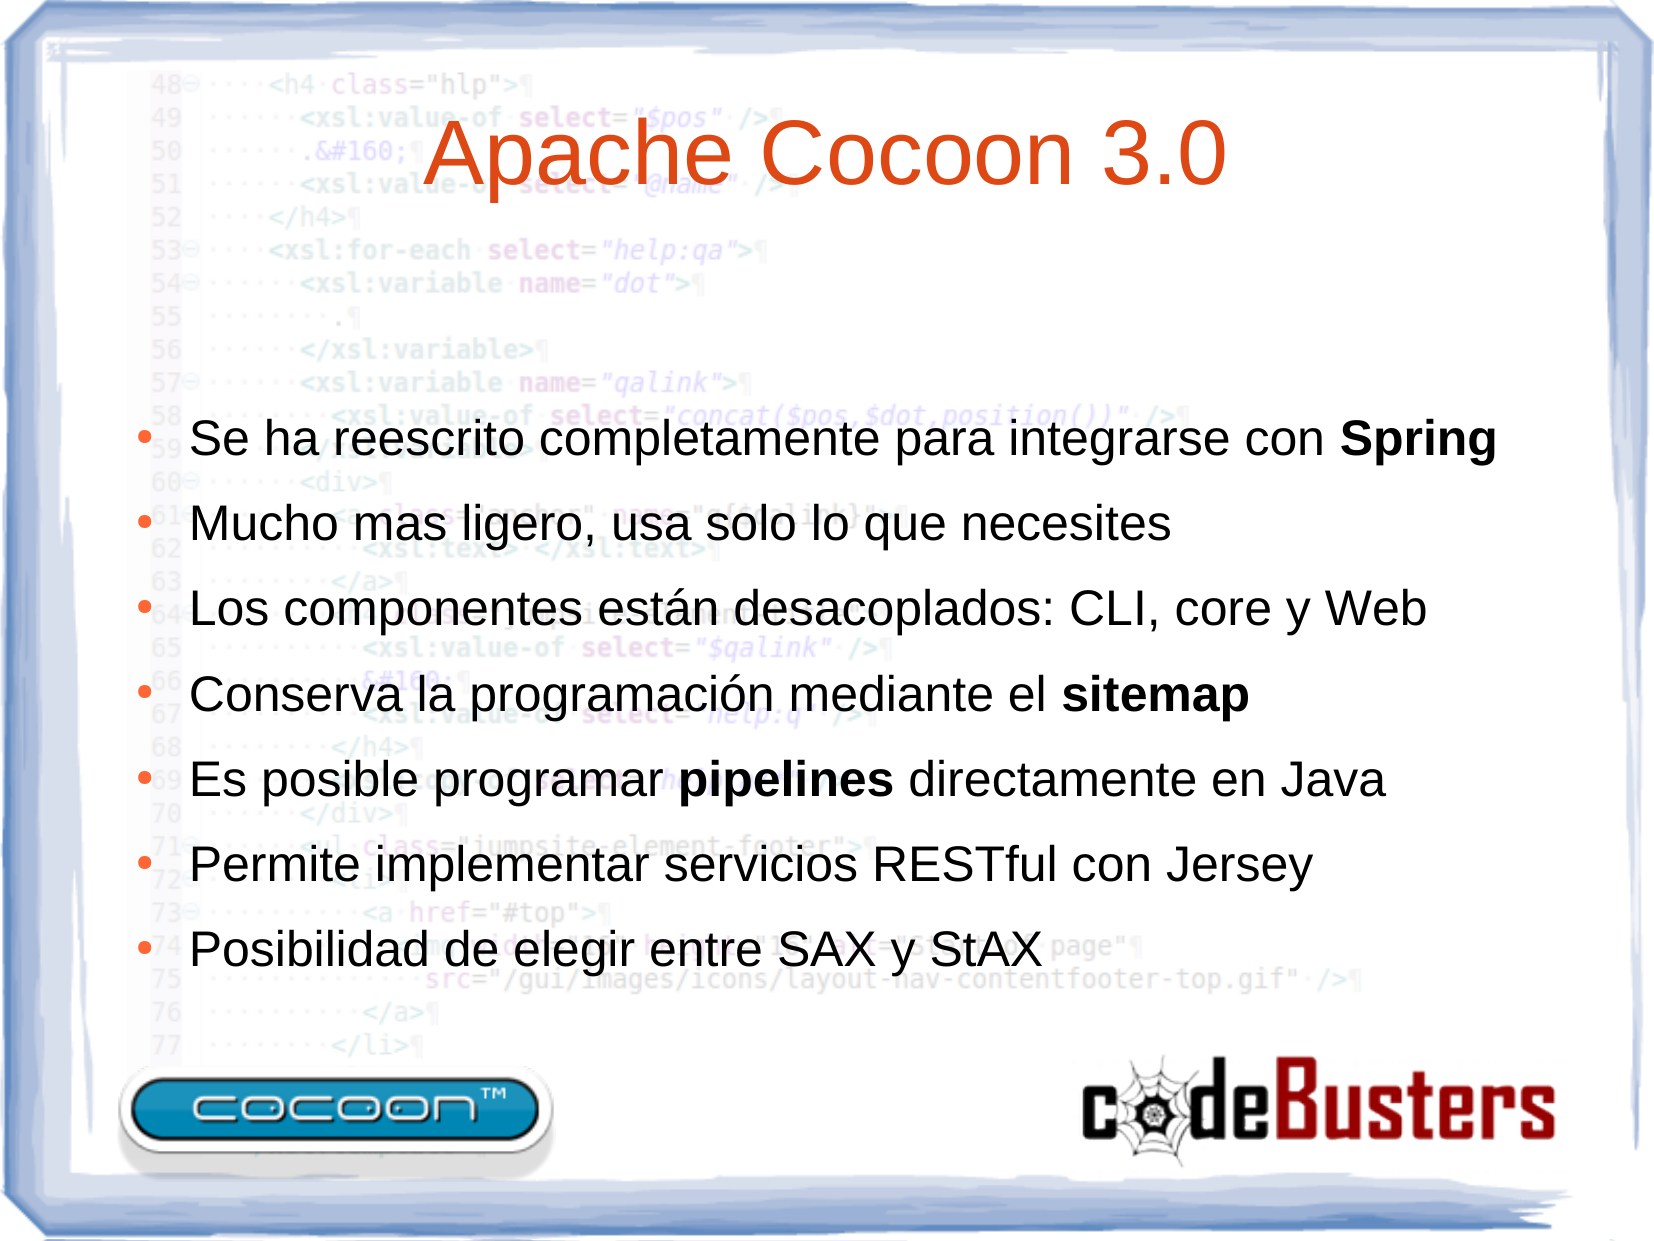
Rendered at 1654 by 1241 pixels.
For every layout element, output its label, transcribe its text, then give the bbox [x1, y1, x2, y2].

picture [0, 0, 1654, 1241]
title Apache Cocoon 3.0 [82, 49, 1571, 257]
list Se ha reescrito completamente para integrarse con Spring Mucho mas ligero, usa solo lo que necesites Los componentes están desacoplados: CLI, core y Web Conserva la programación mediante el sitemap Es posible programar pipelines directamente en Java Permite implementar servicios RESTful con Jersey Posibilidad de elegir entre SAX y StAX [118, 324, 1571, 1045]
